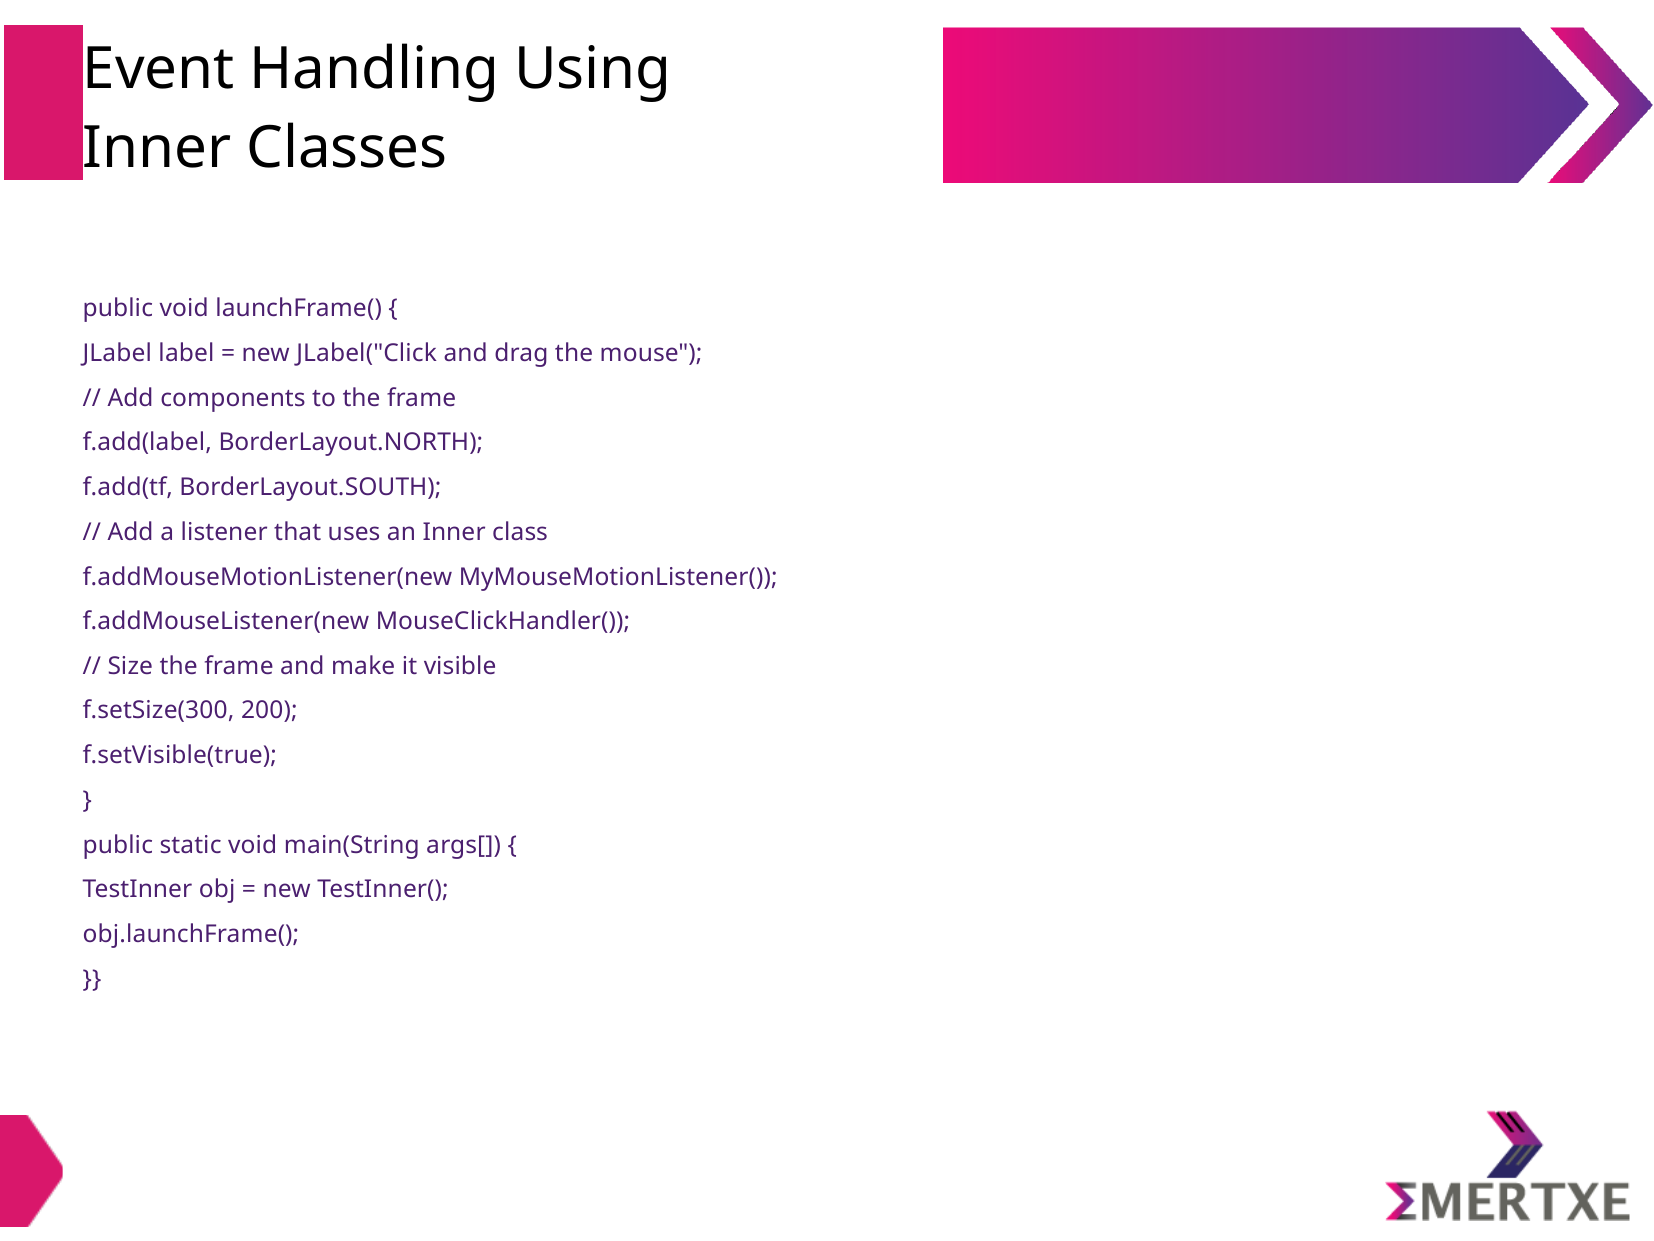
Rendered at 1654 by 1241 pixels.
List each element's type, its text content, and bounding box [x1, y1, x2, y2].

title Event Handling Using Inner Classes [82, 2, 1571, 210]
picture [1571, 27, 1653, 183]
picture [1385, 1107, 1631, 1221]
list public void launchFrame() { JLabel label = new JLabel("Click and drag the mouse"); // Add components to the frame f.add(label, BorderLayout.NORTH); f.add(tf, BorderLayout.SOUTH); // Add a listener that uses an Inner class f.addMouseMotionListener(new MyMouseMotionListener()); f.addMouseListener(new MouseClickHandler()); // Size the frame and make it visible f.setSize(300, 200); f.setVisible(true); } public static void main(String args[]) { TestInner obj = new TestInner(); obj.launchFrame(); }} [82, 290, 1571, 1010]
